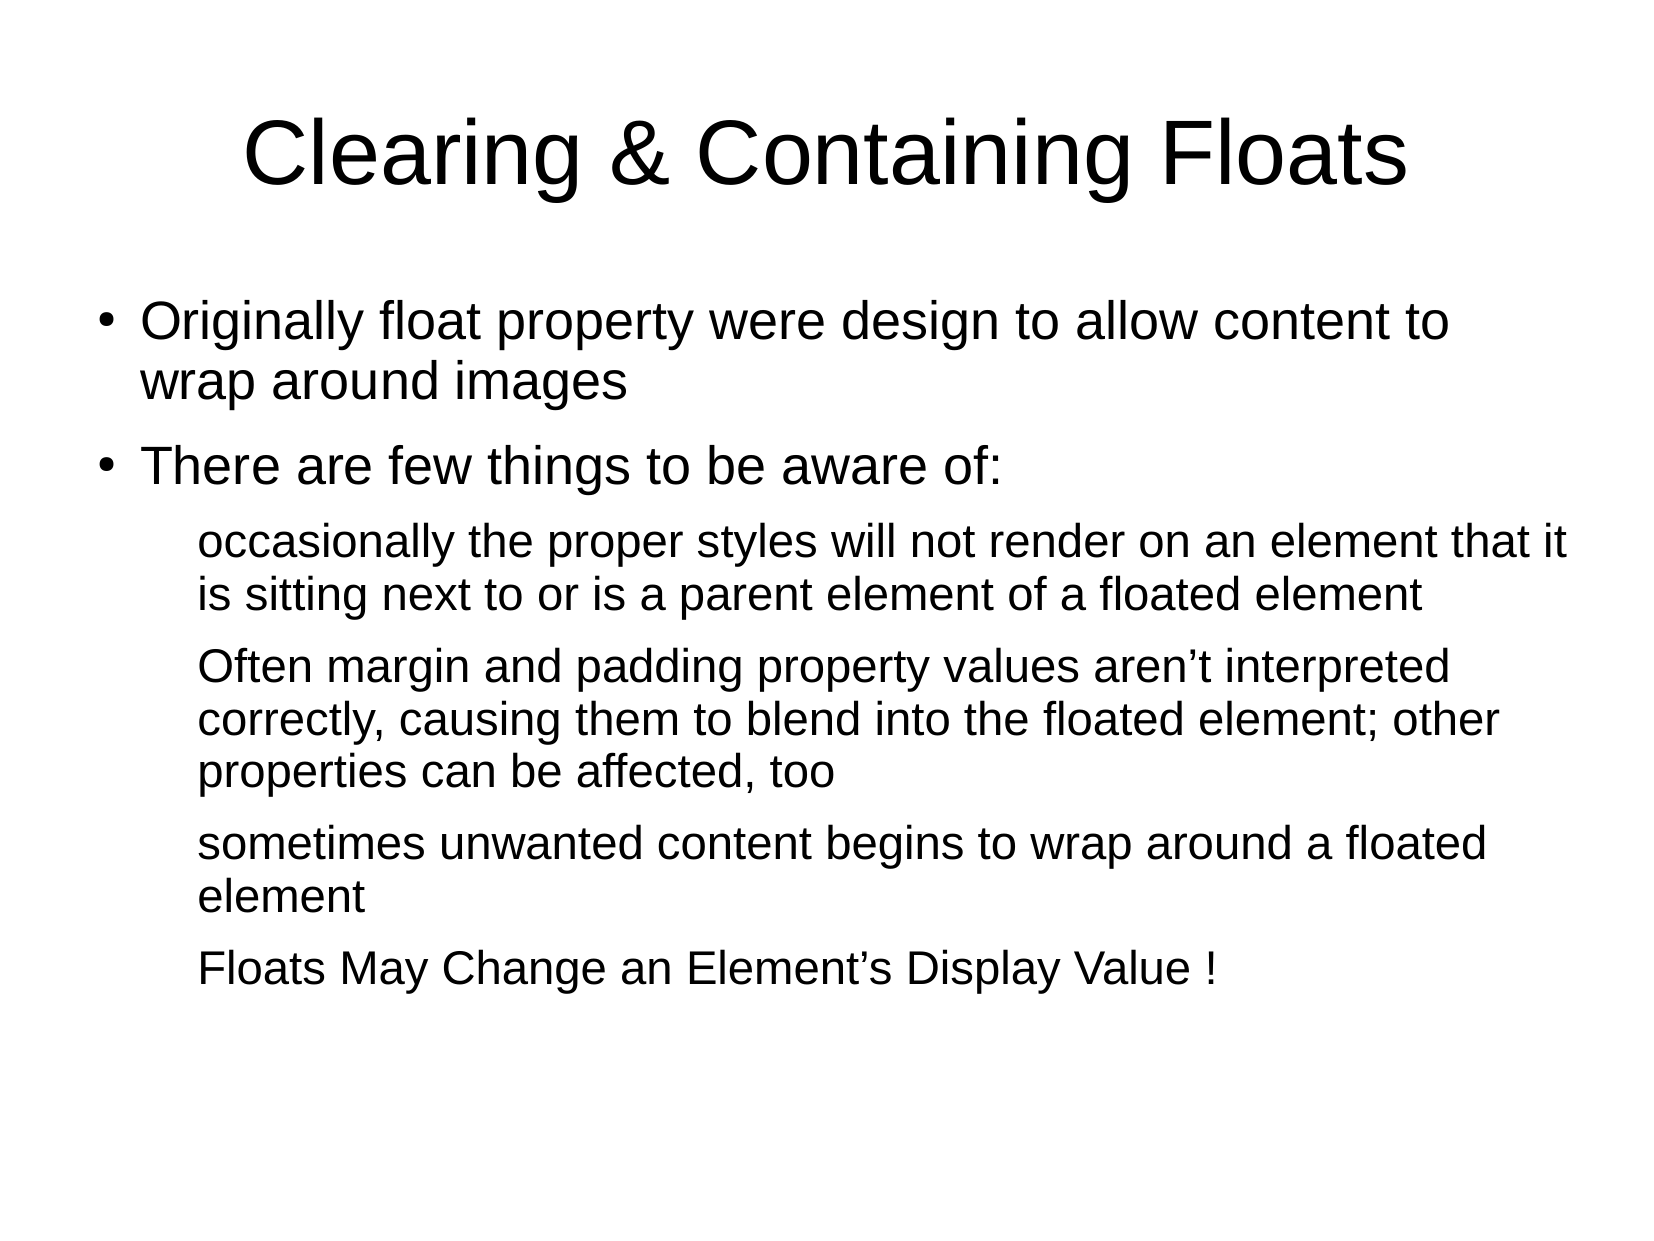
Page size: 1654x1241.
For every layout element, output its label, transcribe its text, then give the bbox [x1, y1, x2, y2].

title Clearing & Containing Floats [82, 49, 1571, 257]
list Originally float property were design to allow content to wrap around images There are few things to be aware of: occasionally the proper styles will not render on an element that it is sitting next to or is a parent element of a floated element Often margin and padding property values aren’t interpreted correctly, causing them to blend into the floated element; other properties can be affected, too sometimes unwanted content begins to wrap around a floated element Floats May Change an Element’s Display Value ! [82, 290, 1571, 1010]
